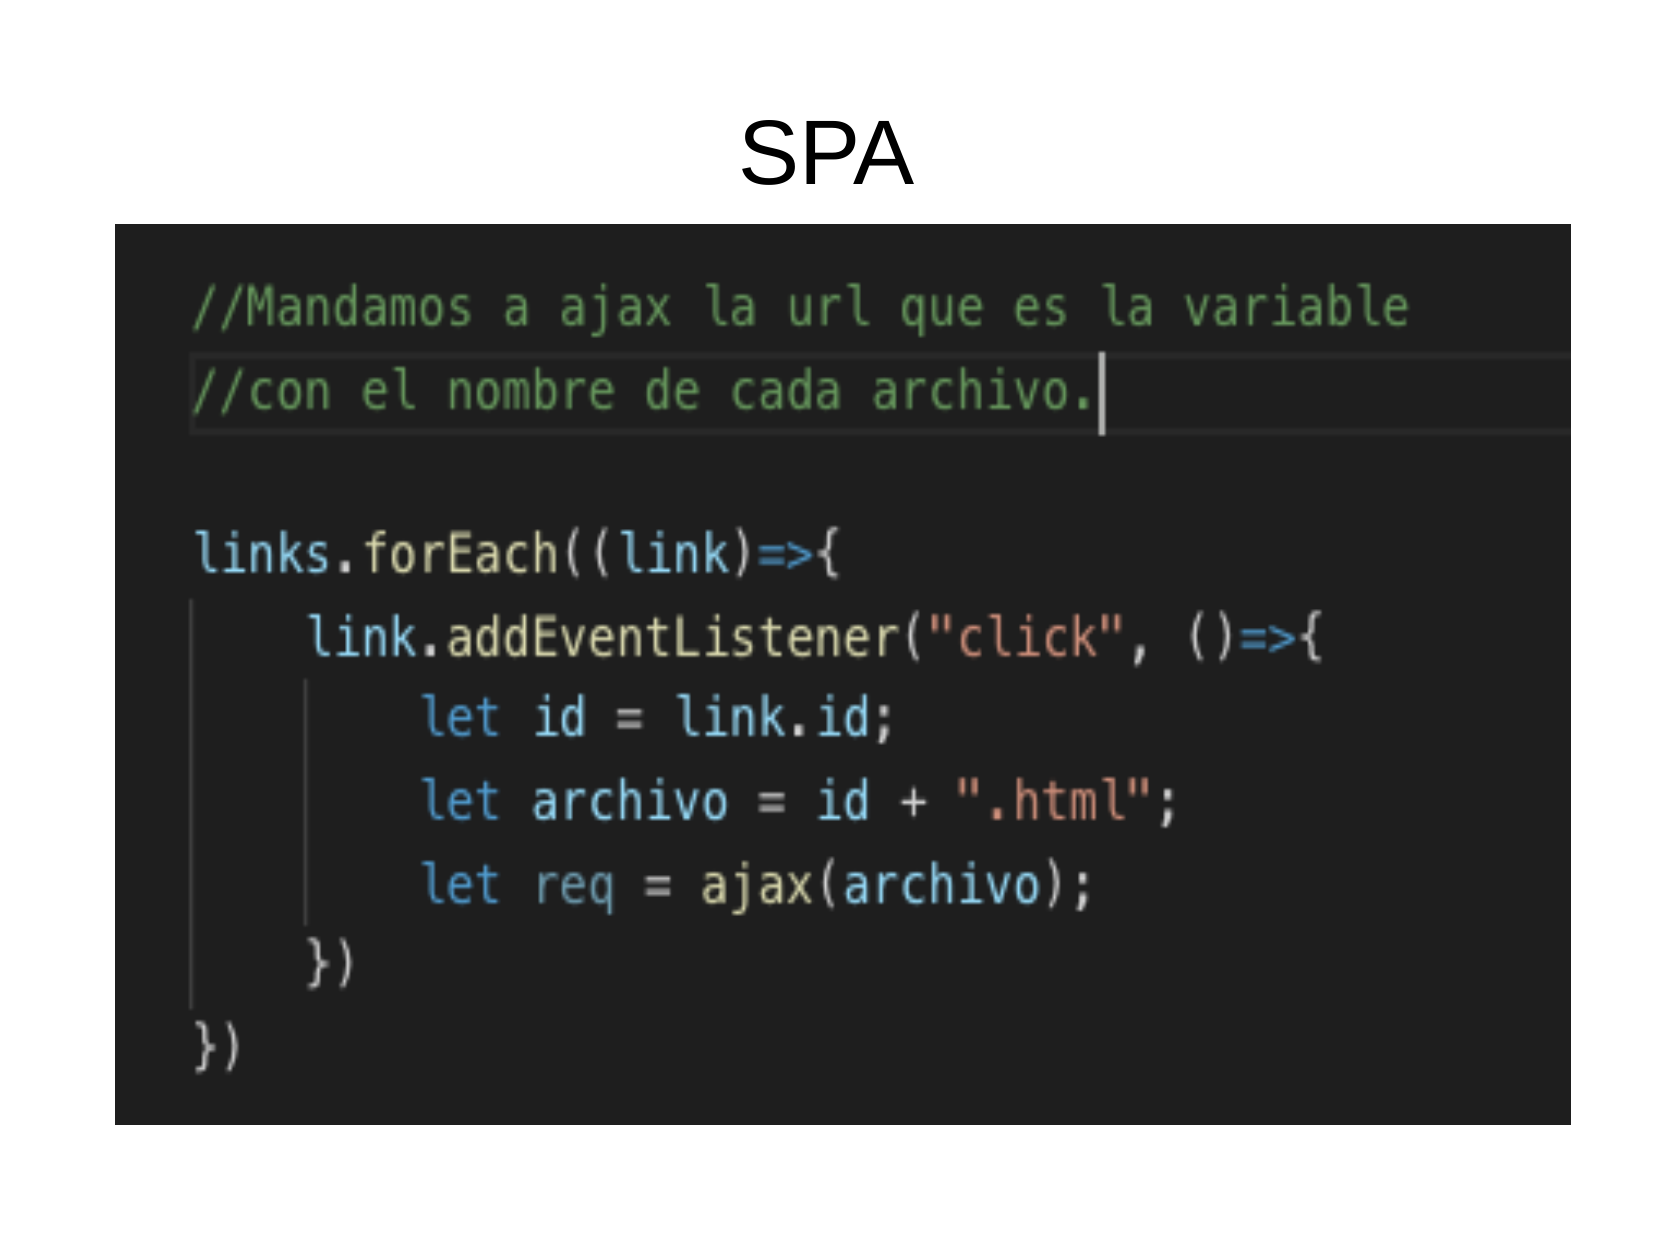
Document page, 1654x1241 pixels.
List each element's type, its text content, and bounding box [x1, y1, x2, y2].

picture [115, 224, 1571, 1126]
title SPA [82, 49, 1571, 257]
